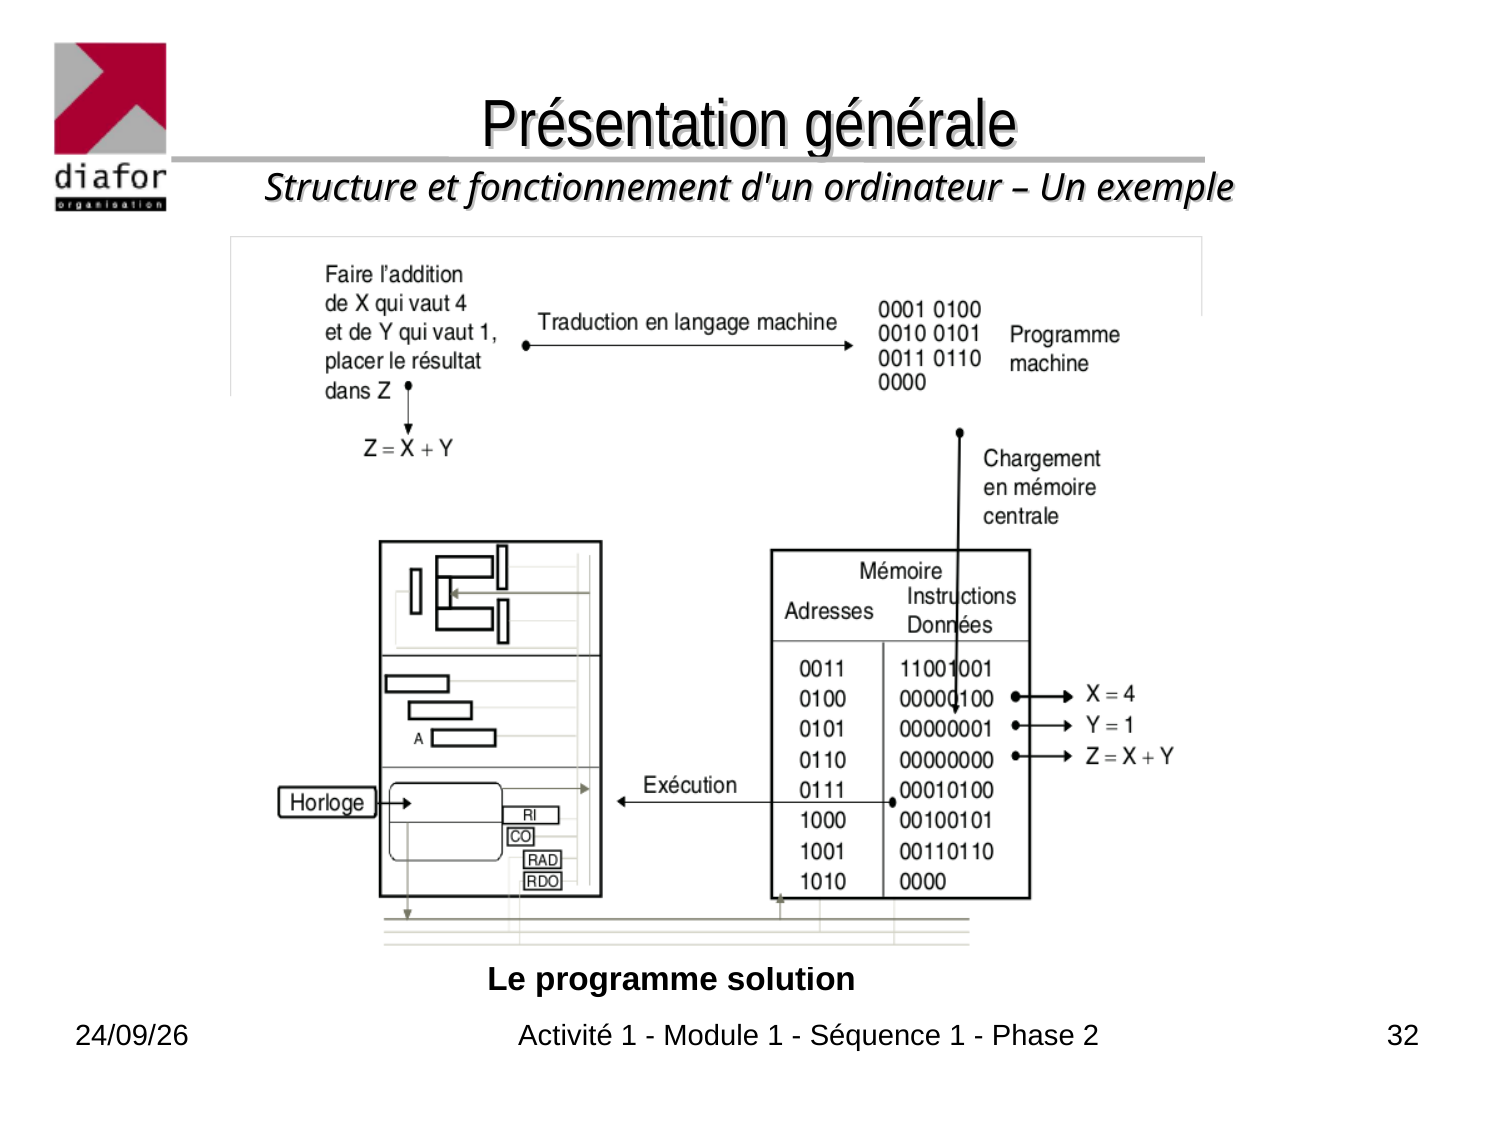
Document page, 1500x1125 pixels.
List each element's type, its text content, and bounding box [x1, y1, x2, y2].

picture [230, 236, 1205, 967]
picture [53, 42, 168, 213]
title Présentation générale Structure et fonctionnement d'un ordinateur – Un exemple [75, 45, 1426, 250]
text_box Le programme solution [472, 967, 886, 1004]
